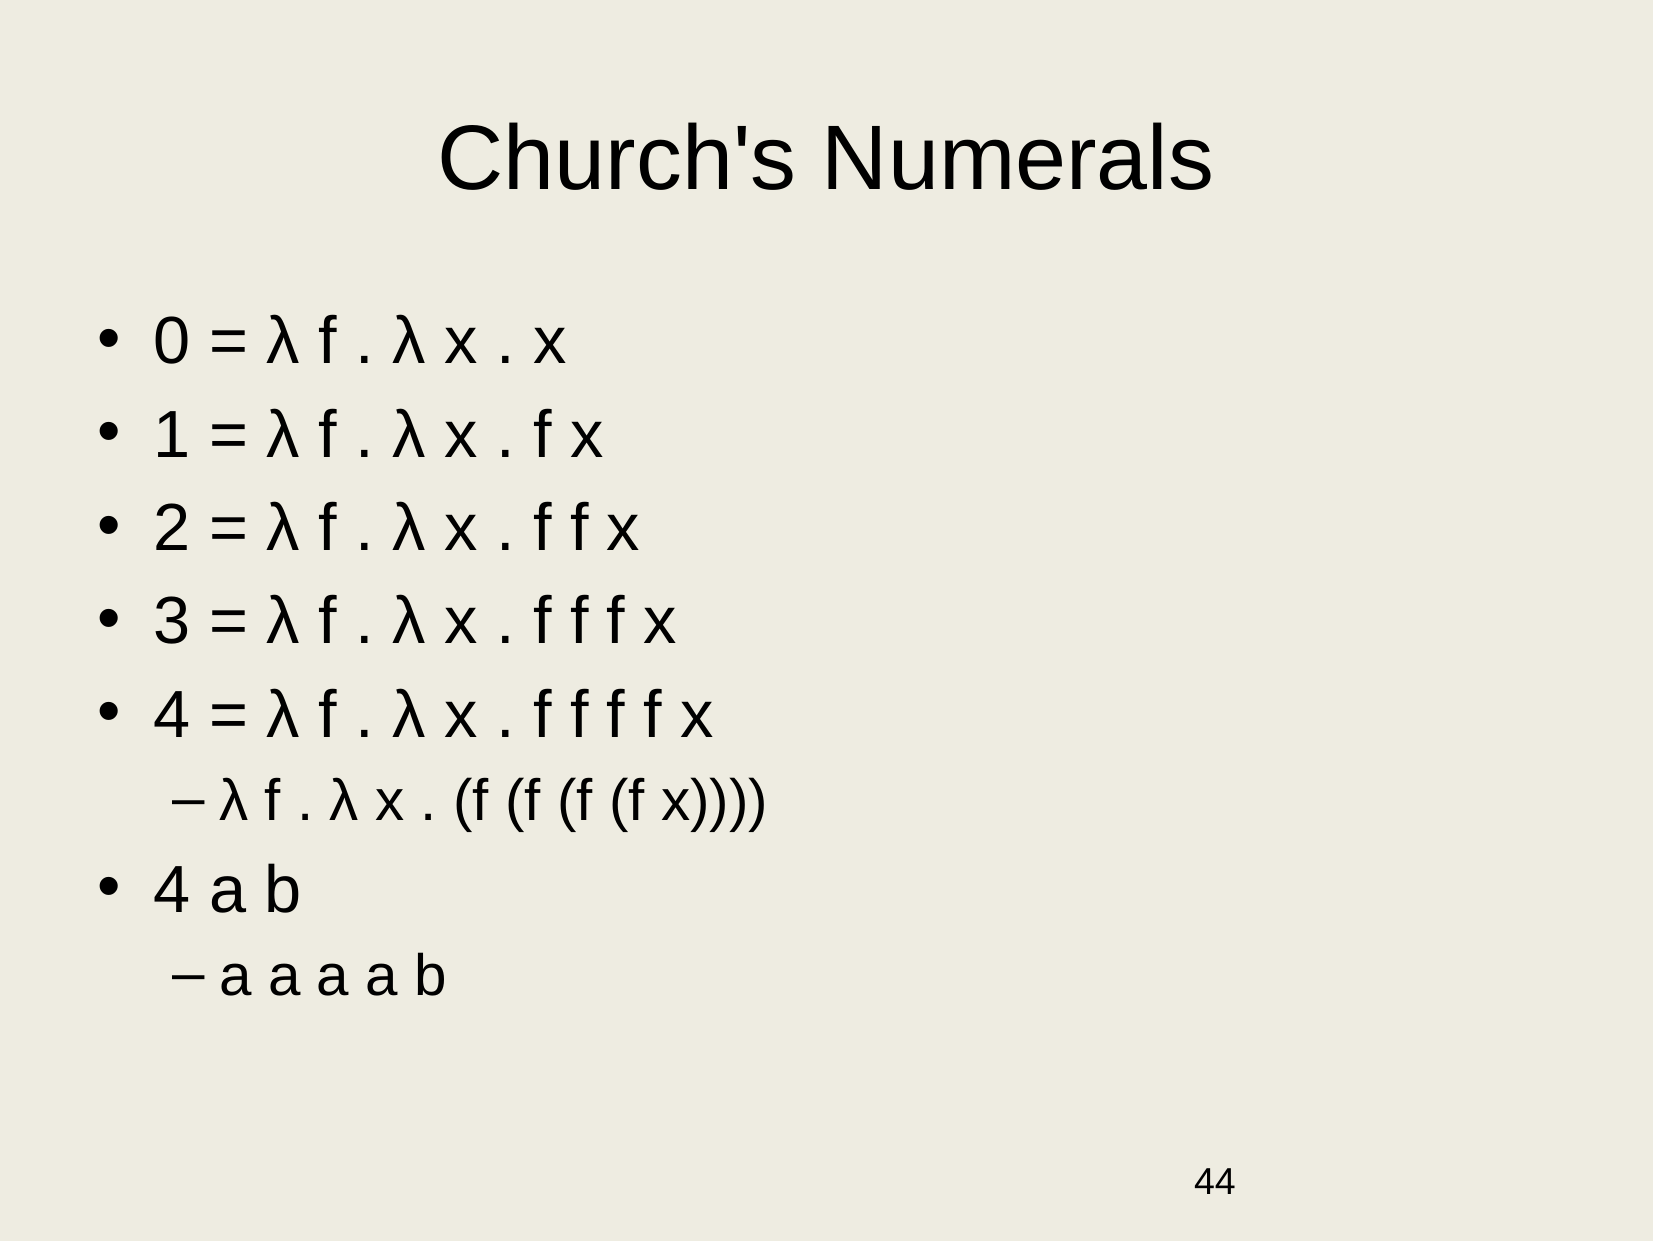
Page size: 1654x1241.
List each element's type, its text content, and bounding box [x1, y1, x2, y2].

slide_number <number> [1179, 1149, 1565, 1216]
list 0 = λ f . λ x . x 1 = λ f . λ x . f x 2 = λ f . λ x . f f x 3 = λ f . λ x . f f f x 4 = λ f . λ x . f f f f x λ f . λ x . (f (f (f (f x)))) 4 a b a a a a b [82, 289, 1571, 1109]
title Church's Numerals [82, 49, 1571, 257]
